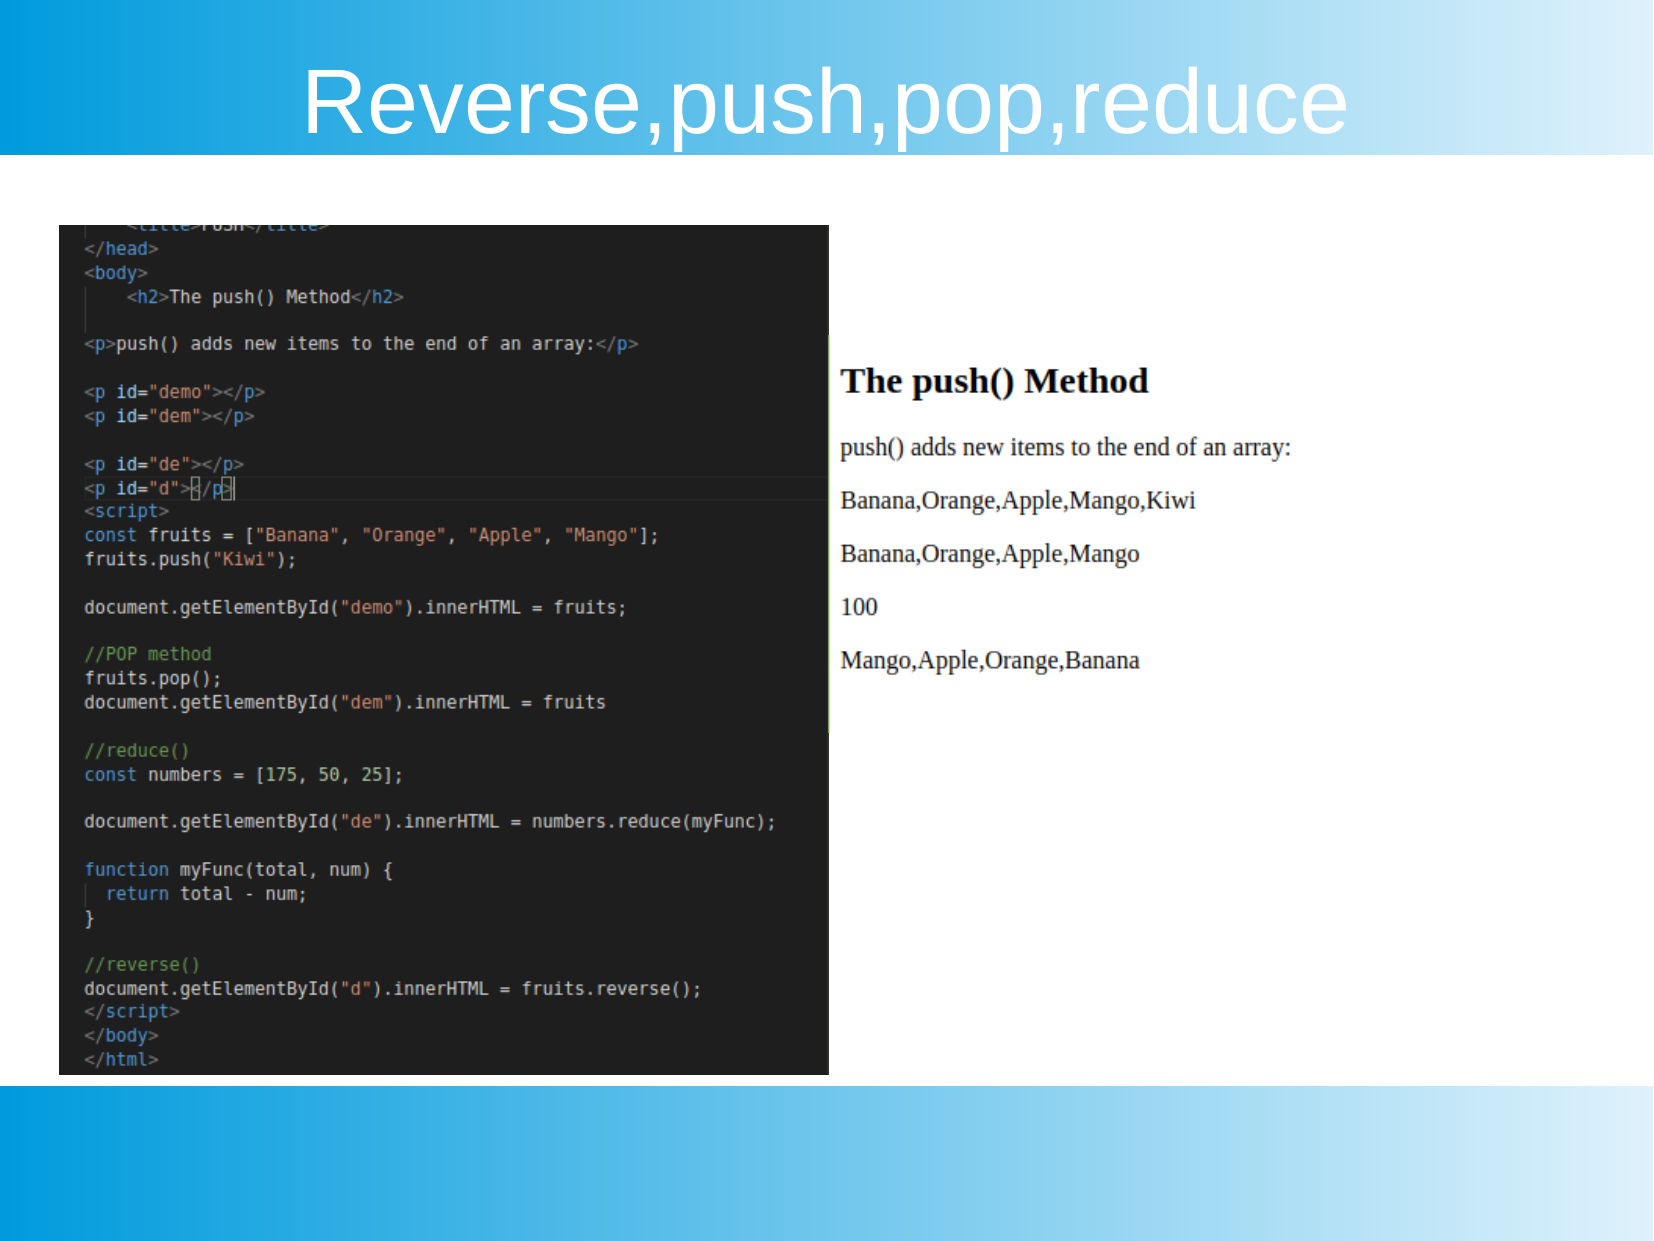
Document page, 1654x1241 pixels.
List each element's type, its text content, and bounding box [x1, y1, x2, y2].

title Reverse,push,pop,reduce [82, 49, 1571, 155]
picture [59, 225, 1441, 1075]
